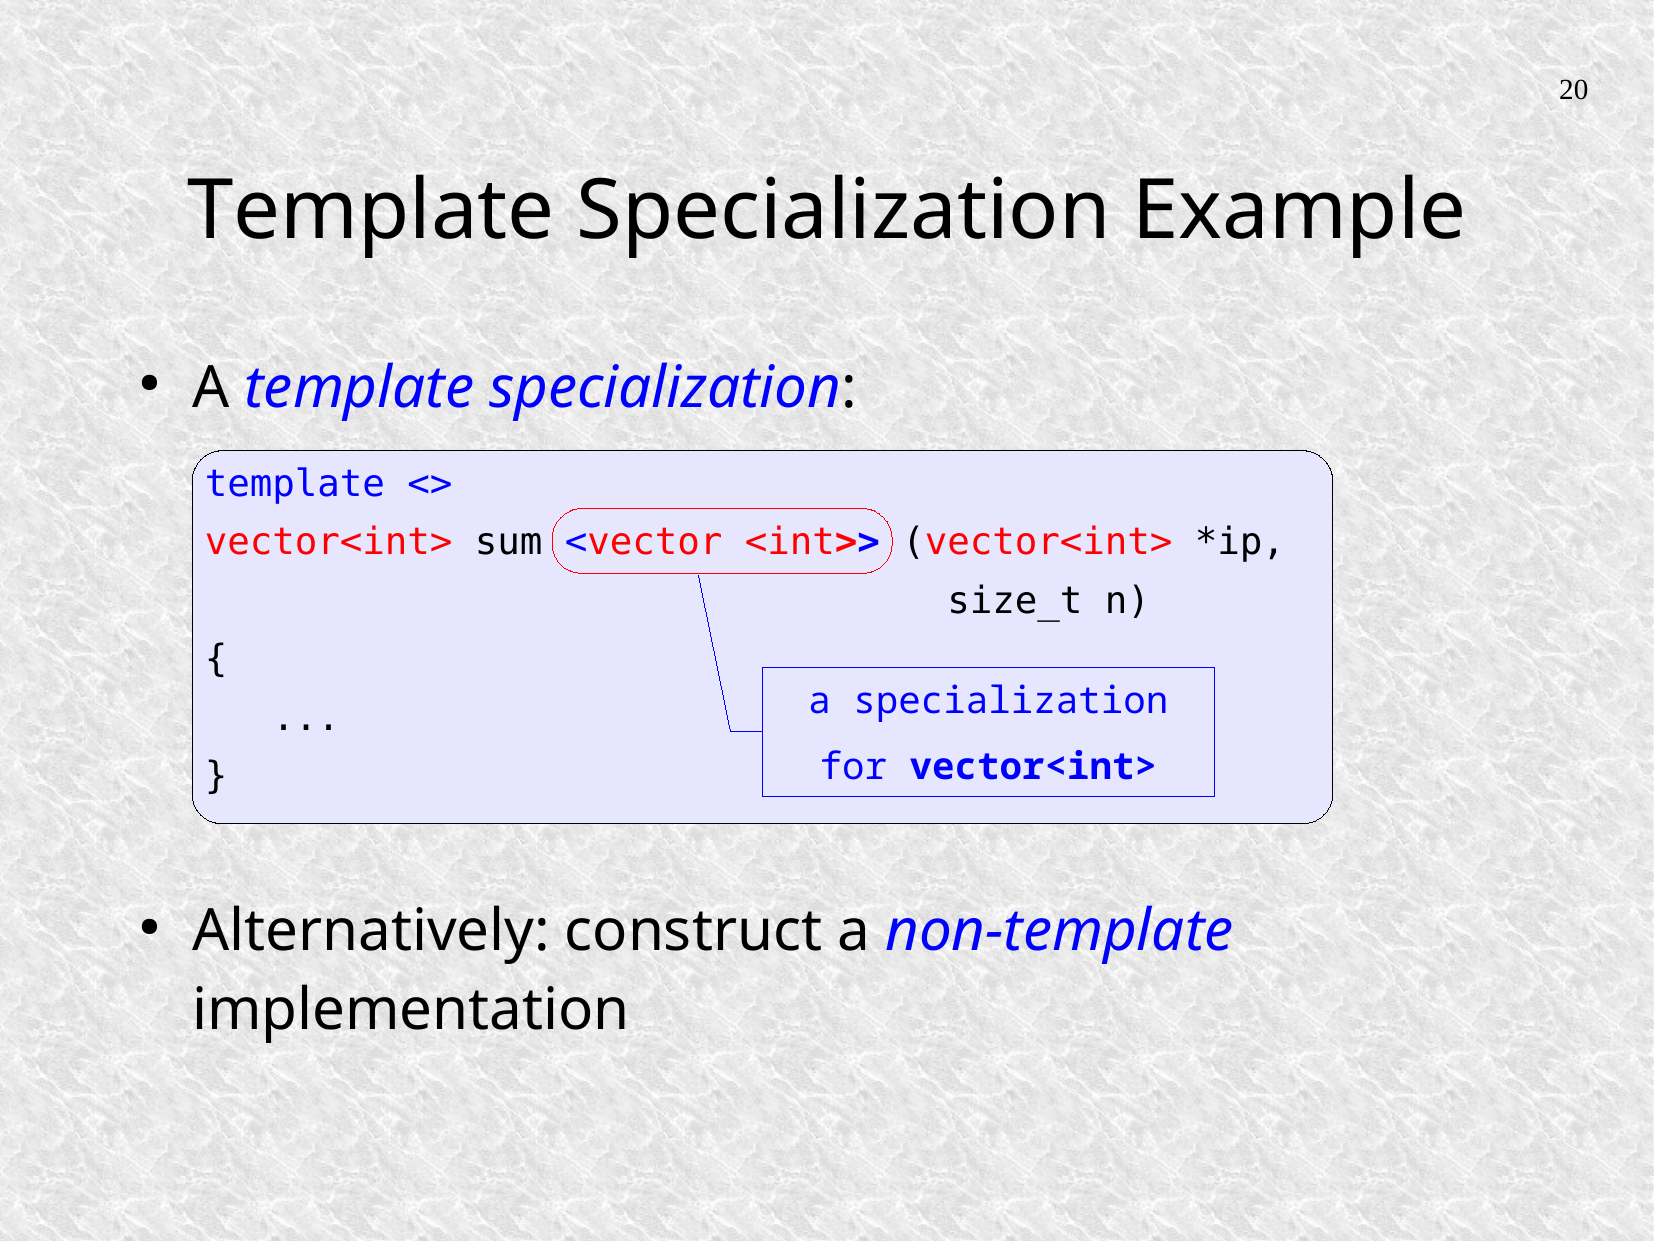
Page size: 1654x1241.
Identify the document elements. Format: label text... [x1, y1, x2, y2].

list A template specialization: Alternatively: construct a non-template implementation [121, 344, 1534, 1127]
title Template Specialization Example [121, 102, 1534, 311]
text_box a specialization for vector<int> [762, 667, 1215, 797]
text_box template <> vector<int> sum <vector <int>> (vector<int> *ip, size_t n) { ... } [204, 461, 1330, 814]
picture [0, 0, 1654, 1241]
